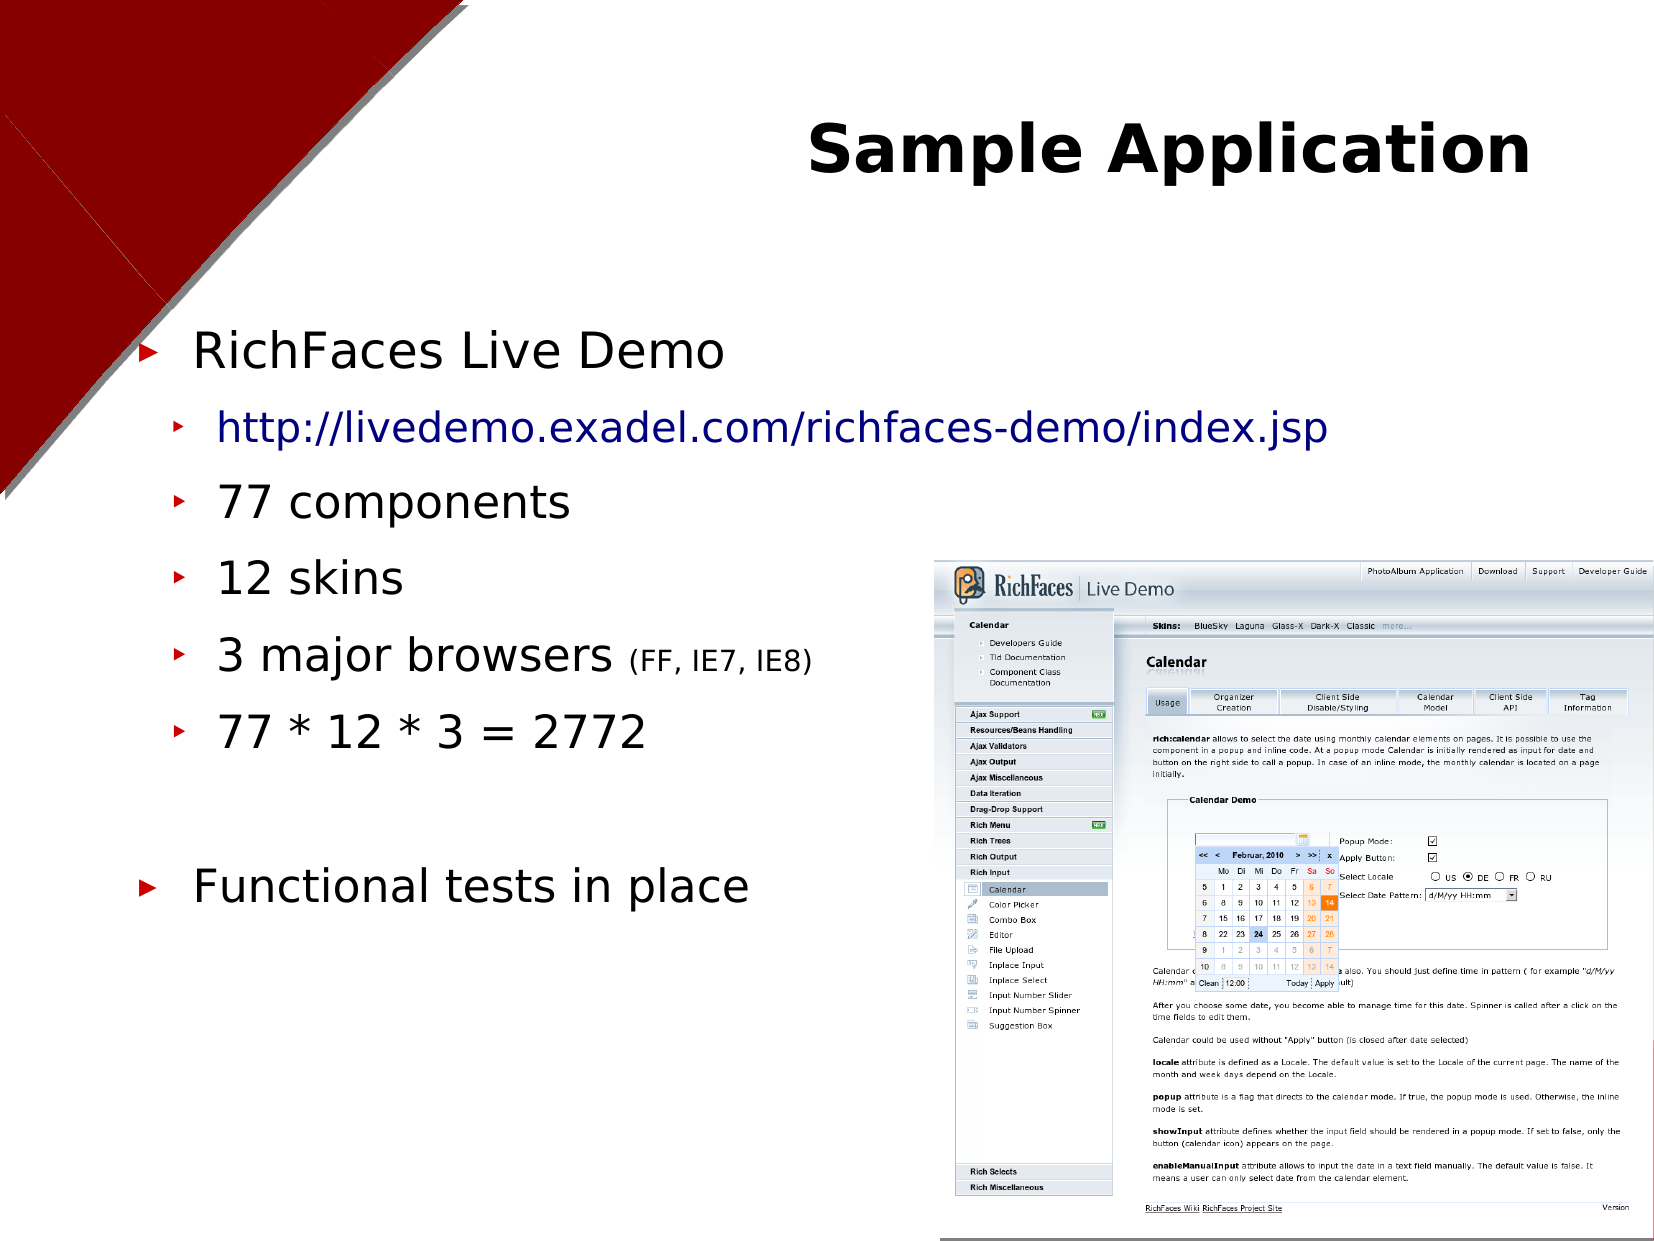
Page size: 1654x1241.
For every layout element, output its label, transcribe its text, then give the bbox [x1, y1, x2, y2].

picture [934, 560, 1654, 1238]
title Sample Application [121, 53, 1534, 247]
list RichFaces Live Demo http://livedemo.exadel.com/richfaces-demo/index.jsp 77 components 12 skins 3 major browsers (FF, IE7, IE8) 77 * 12 * 3 = 2772 Functional tests in place [121, 322, 1561, 1126]
